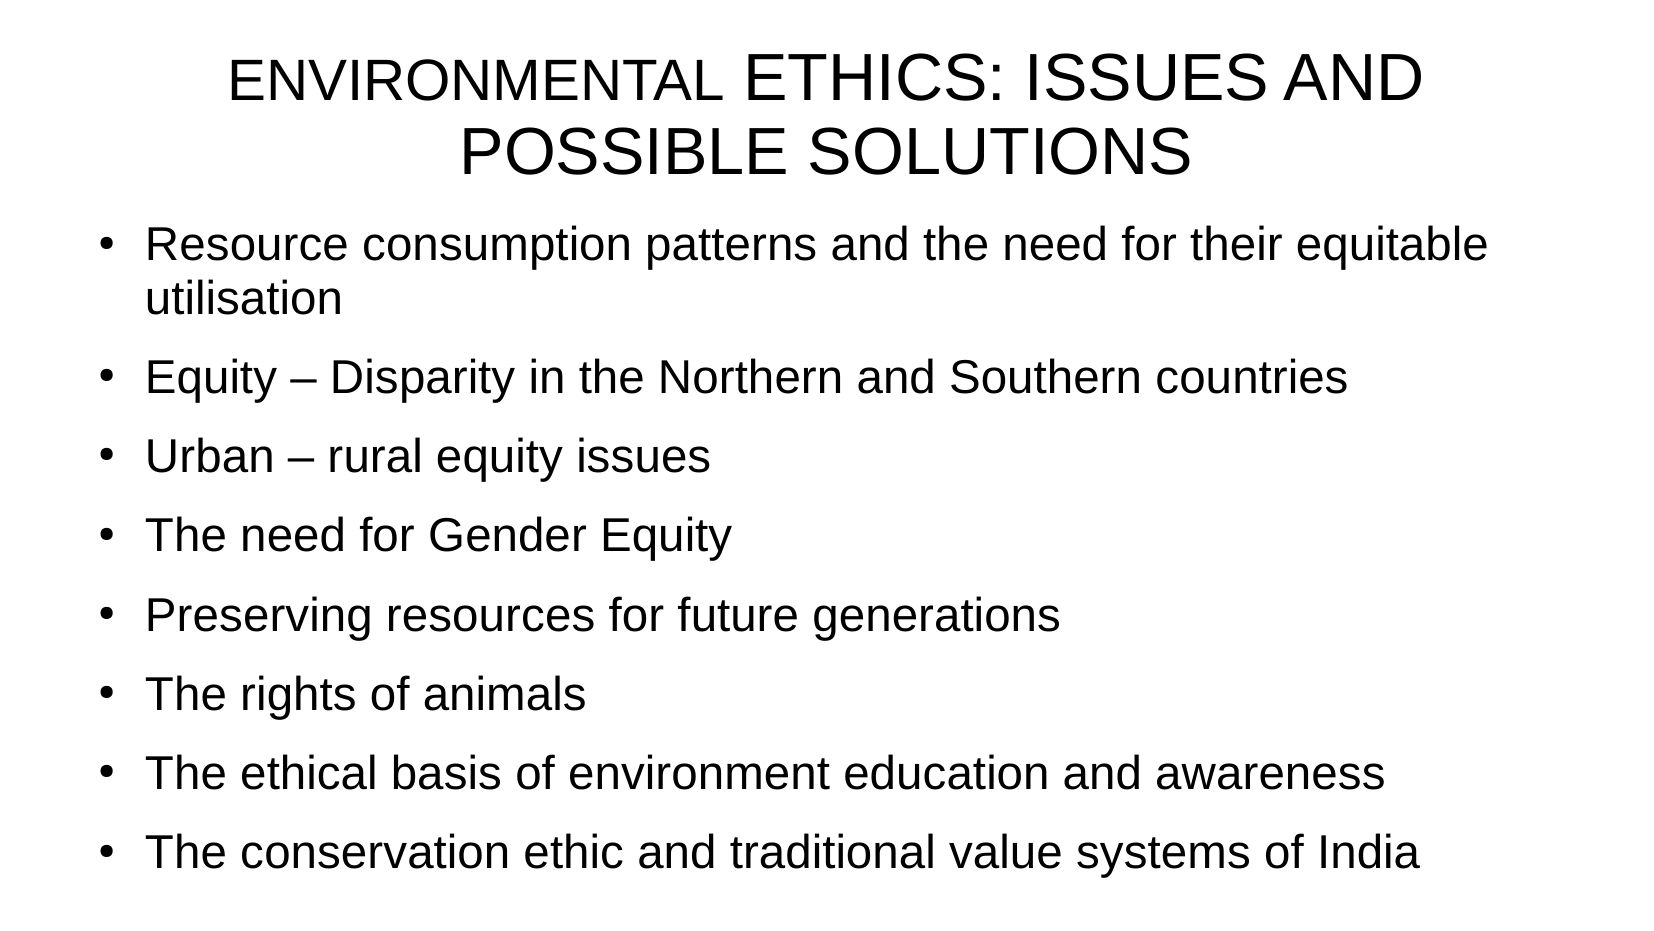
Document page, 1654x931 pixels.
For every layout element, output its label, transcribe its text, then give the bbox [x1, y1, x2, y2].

title ENVIRONMENTAL ETHICS: ISSUES AND POSSIBLE SOLUTIONS [82, 36, 1571, 193]
list Resource consumption patterns and the need for their equitable utilisation Equity – Disparity in the Northern and Southern countries Urban – rural equity issues The need for Gender Equity Preserving resources for future generations The rights of animals The ethical basis of environment education and awareness The conservation ethic and traditional value systems of India [82, 217, 1571, 886]
